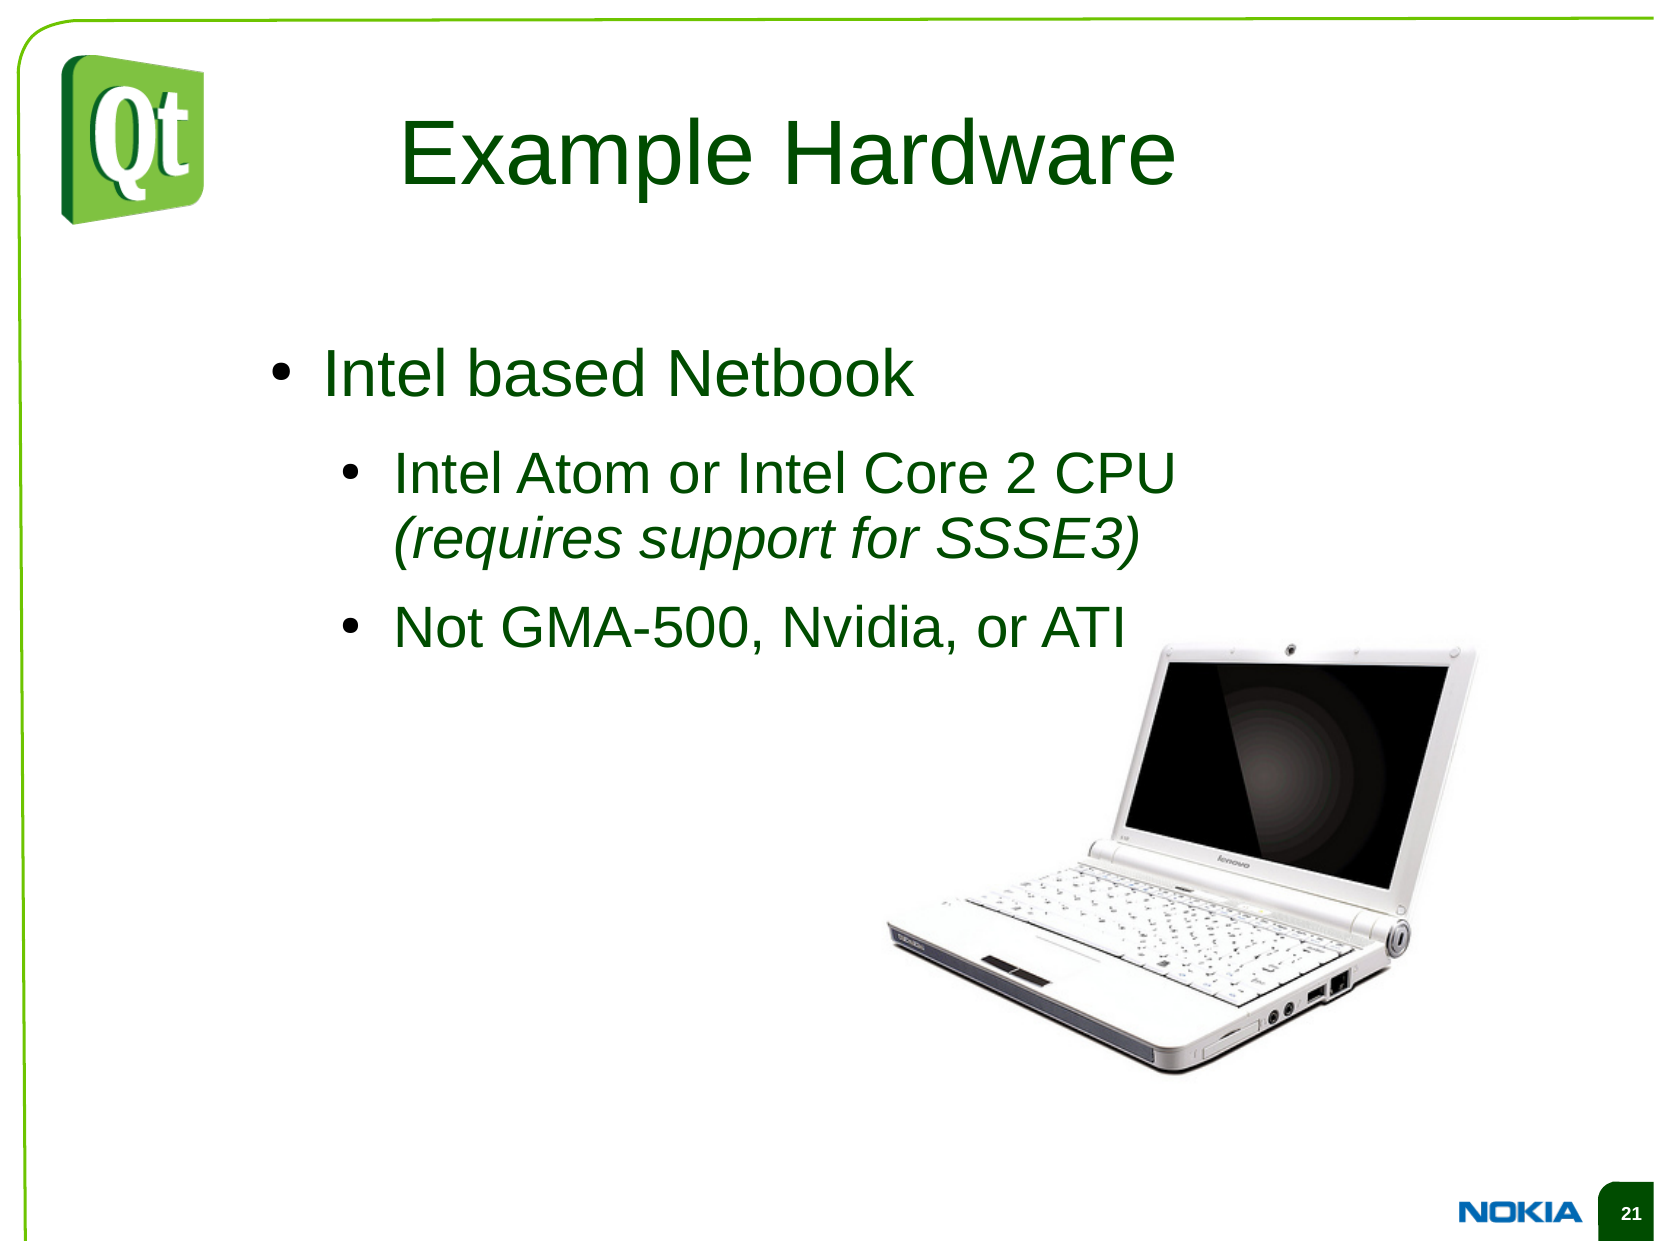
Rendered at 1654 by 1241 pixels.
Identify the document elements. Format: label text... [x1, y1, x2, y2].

list Intel based Netbook Intel Atom or Intel Core 2 CPU (requires support for SSSE3) Not GMA-500, Nvidia, or ATI [251, 336, 1571, 1141]
title Example Hardware [251, 56, 1327, 250]
picture [1459, 1201, 1583, 1223]
picture [61, 55, 204, 225]
